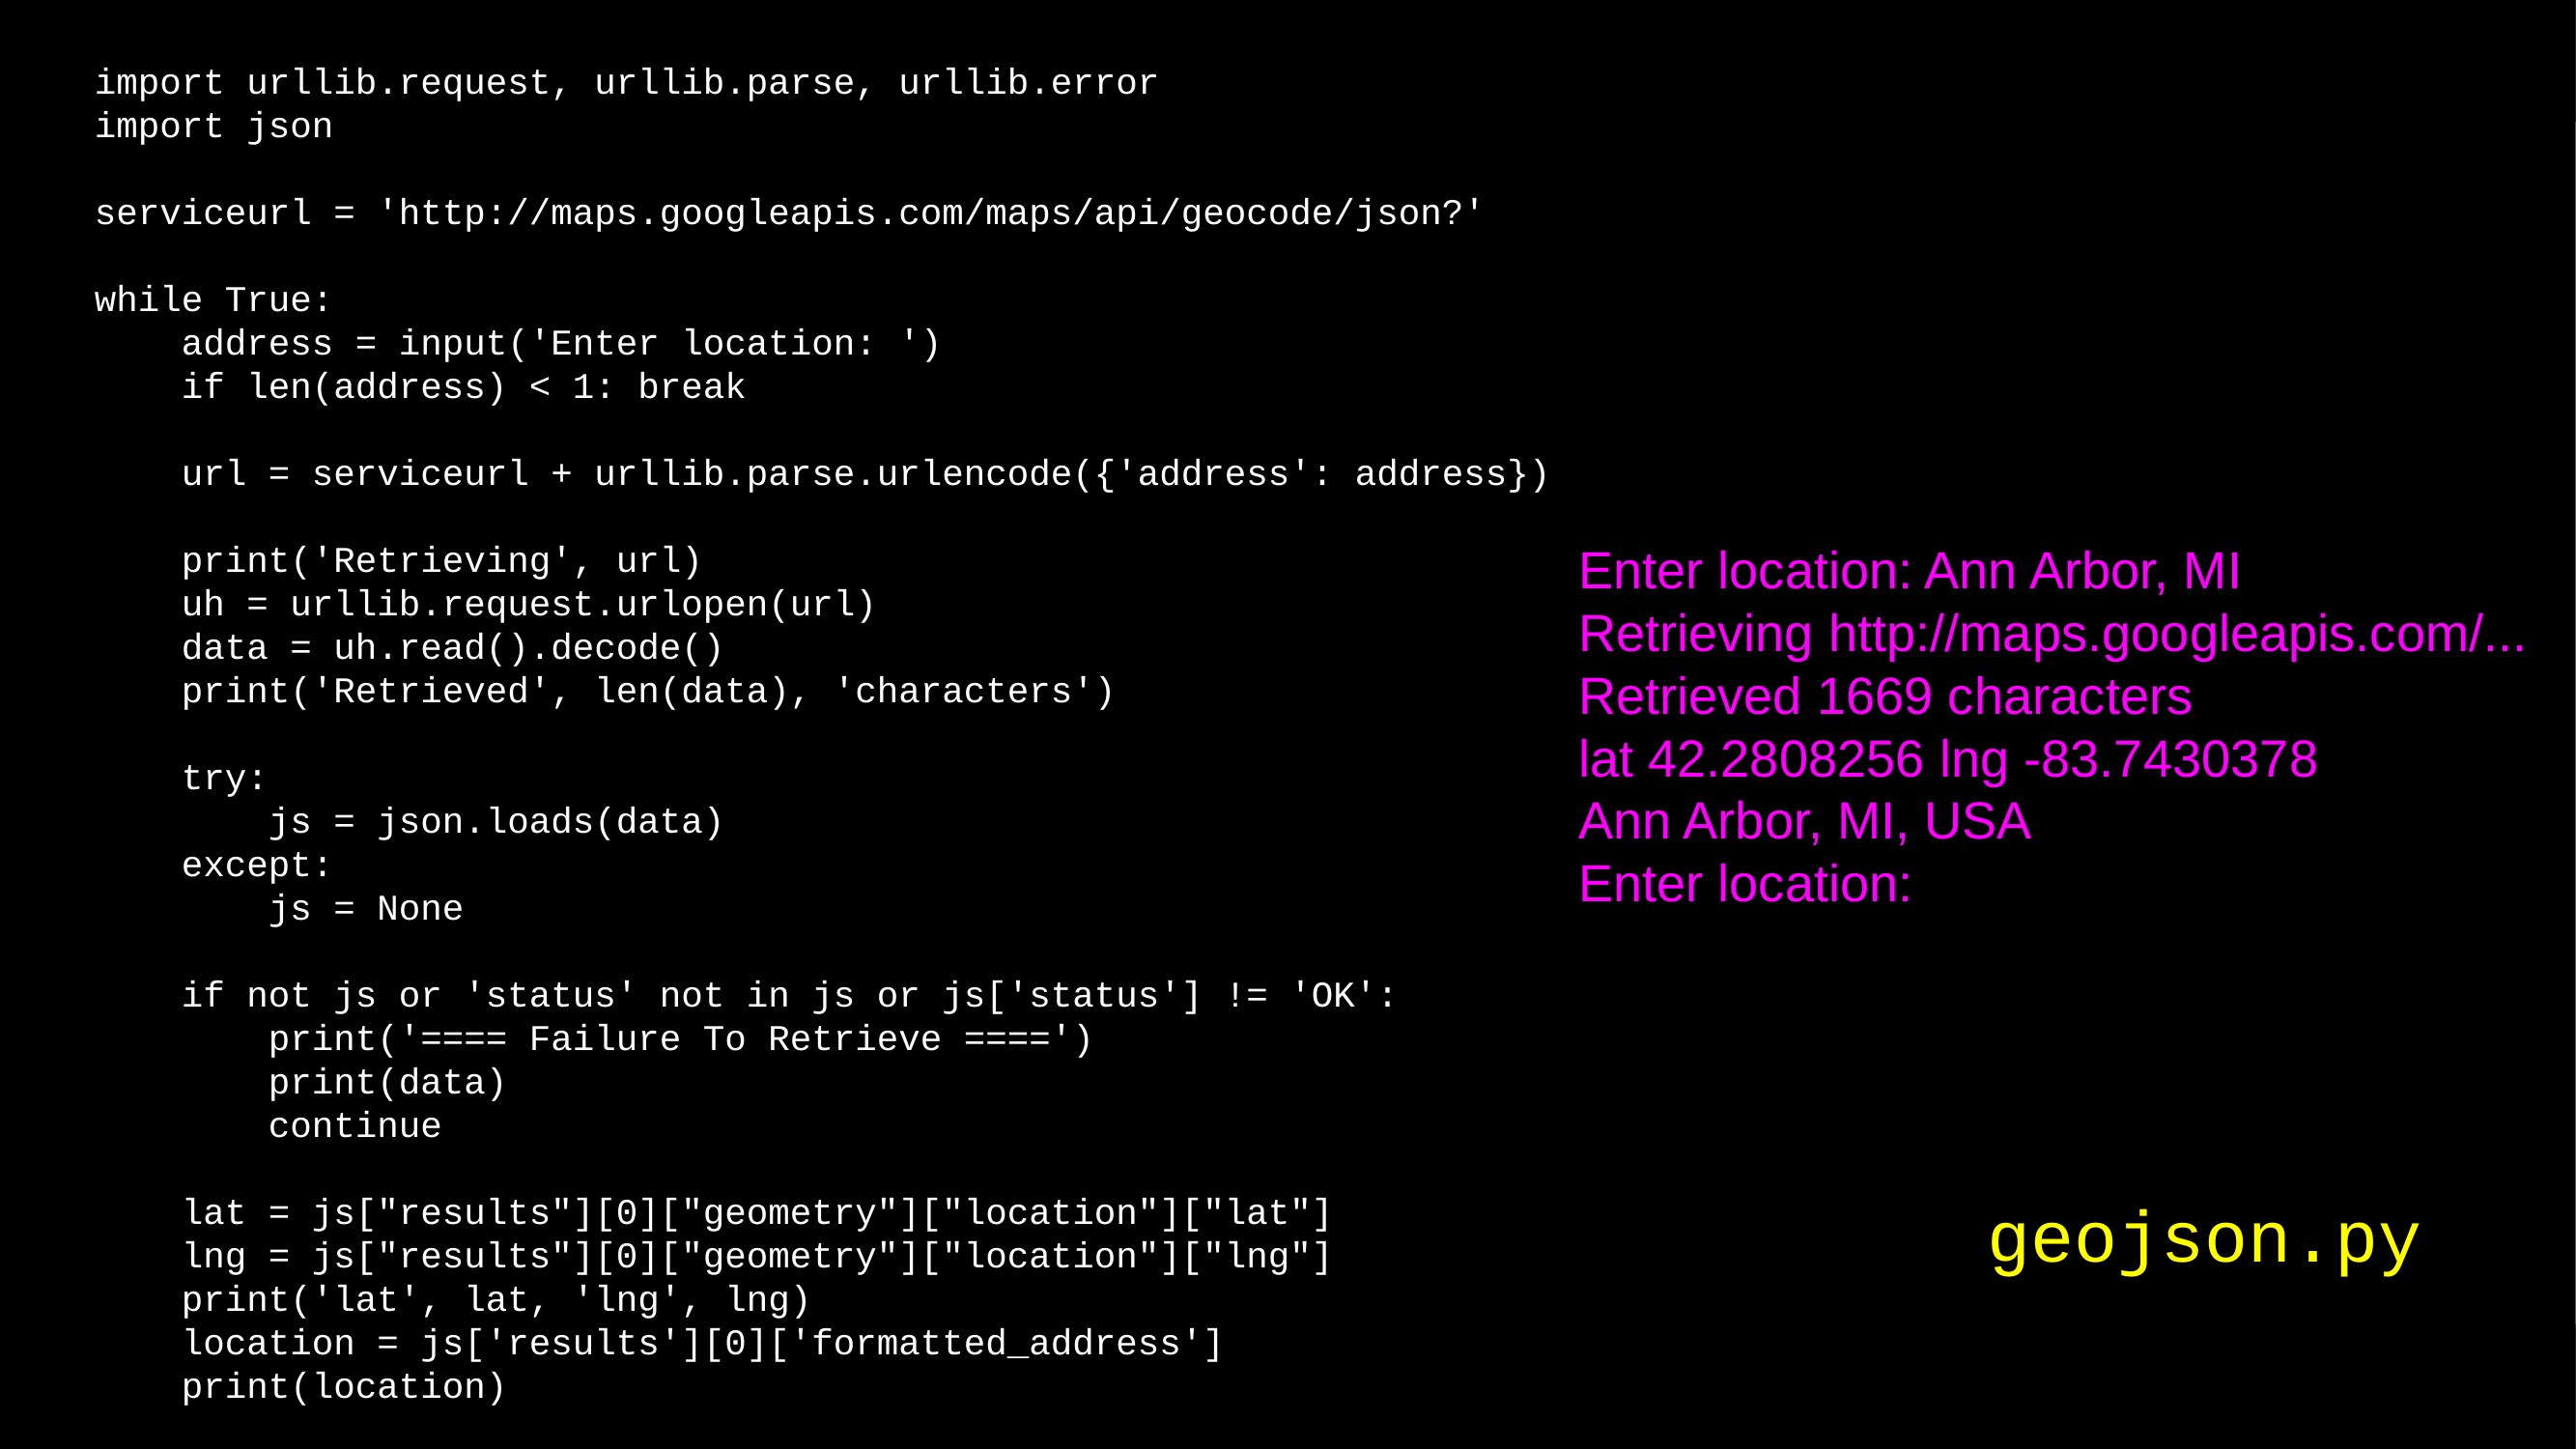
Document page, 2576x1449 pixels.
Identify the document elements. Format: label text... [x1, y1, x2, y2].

text_box geojson.py [1941, 1183, 2468, 1283]
text_box import urllib.request, urllib.parse, urllib.error import json serviceurl = 'http://maps.googleapis.com/maps/api/geocode/json?' while True: address = input('Enter location: ') if len(address) < 1: break url = serviceurl + urllib.parse.urlencode({'address': address}) print('Retrieving', url) uh = urllib.request.urlopen(url) data = uh.read().decode() print('Retrieved', len(data), 'characters') try: js = json.loads(data) except: js = None if not js or 'status' not in js or js['status'] != 'OK': print('==== Failure To Retrieve ====') print(data) continue lat = js["results"][0]["geometry"]["location"]["lat"] lng = js["results"][0]["geometry"]["location"]["lng"] print('lat', lat, 'lng', lng) location = js['results'][0]['formatted_address'] print(location) [94, 54, 2526, 1409]
text_box Enter location: Ann Arbor, MI Retrieving http://maps.googleapis.com/... Retrieved 1669 characters lat 42.2808256 lng -83.7430378 Ann Arbor, MI, USA Enter location: [1578, 535, 2556, 914]
